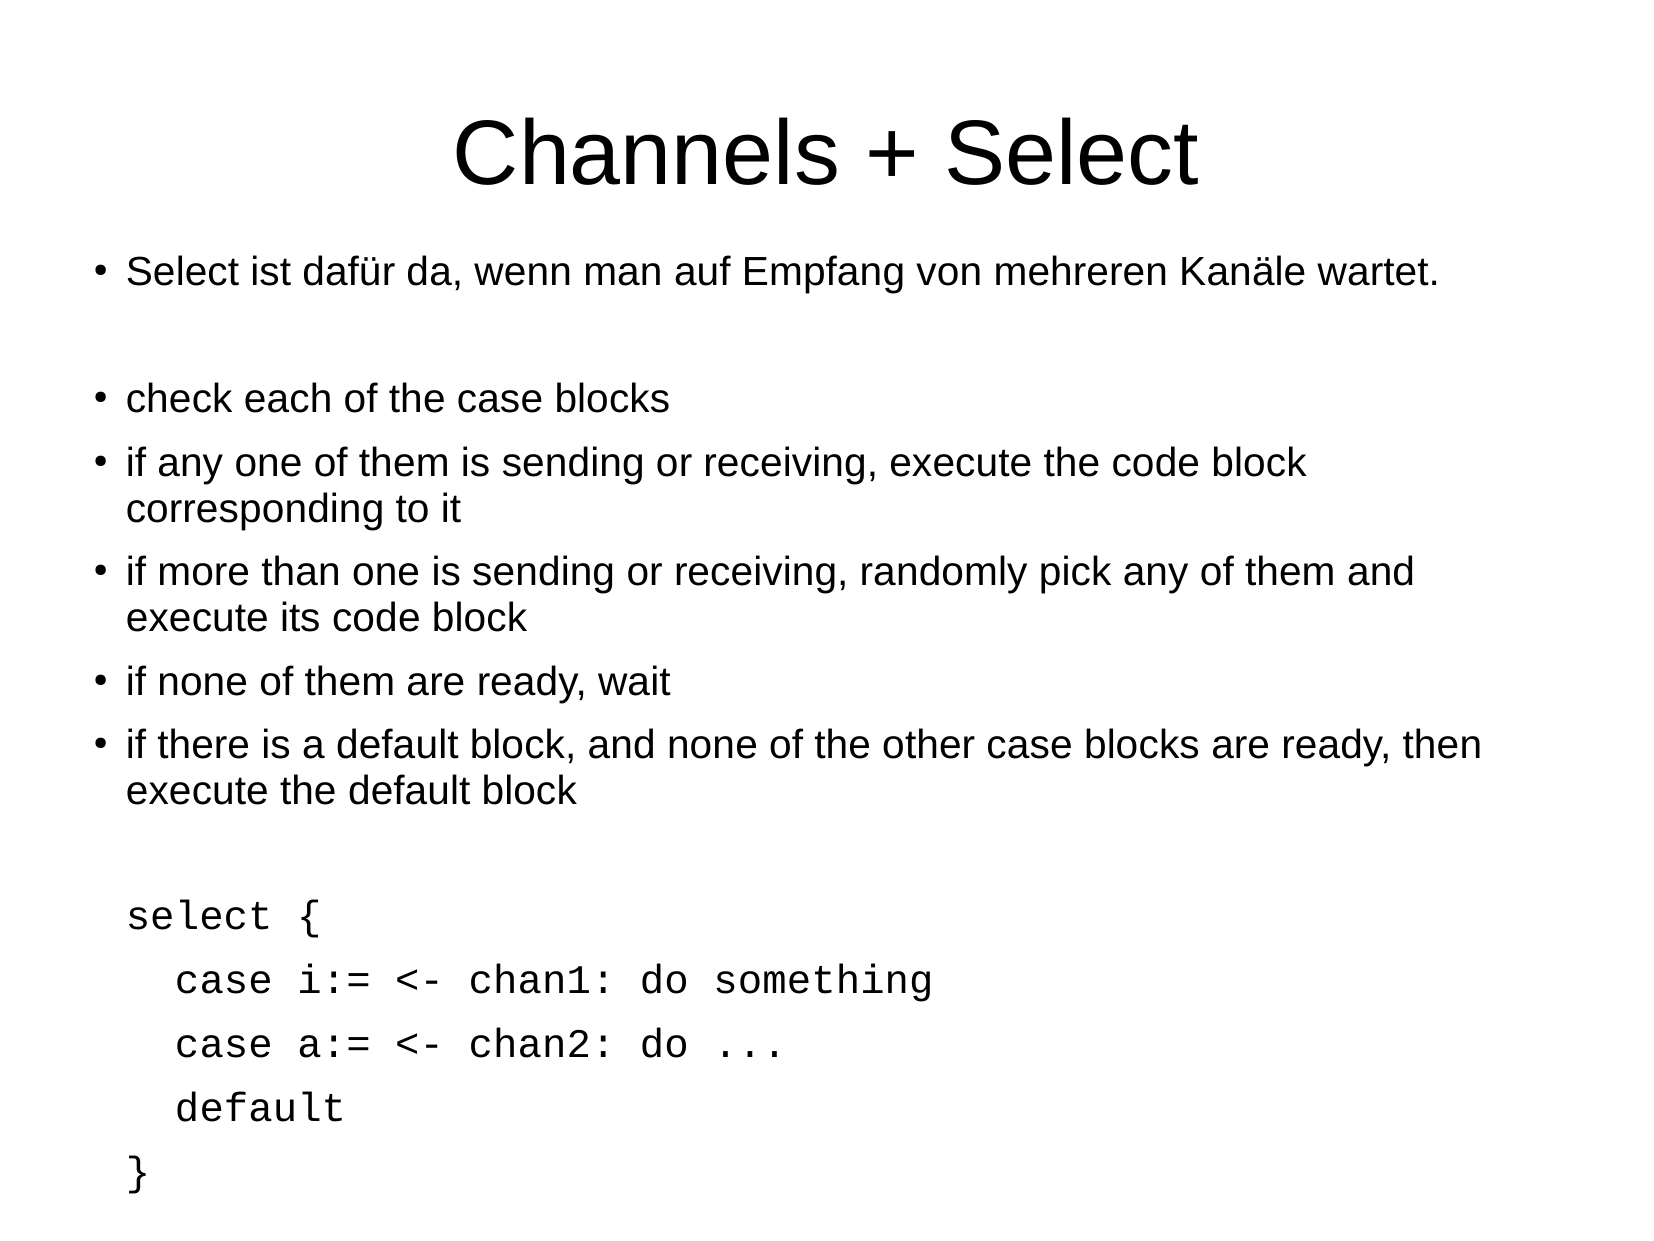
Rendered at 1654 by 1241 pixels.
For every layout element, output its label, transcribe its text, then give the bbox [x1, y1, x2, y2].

title Channels + Select [82, 49, 1571, 257]
list Select ist dafür da, wenn man auf Empfang von mehreren Kanäle wartet. check each of the case blocks if any one of them is sending or receiving, execute the code block corresponding to it if more than one is sending or receiving, randomly pick any of them and execute its code block if none of them are ready, wait if there is a default block, and none of the other case blocks are ready, then execute the default block select { case i:= <- chan1: do something case a:= <- chan2: do ... default } [82, 248, 1538, 1205]
